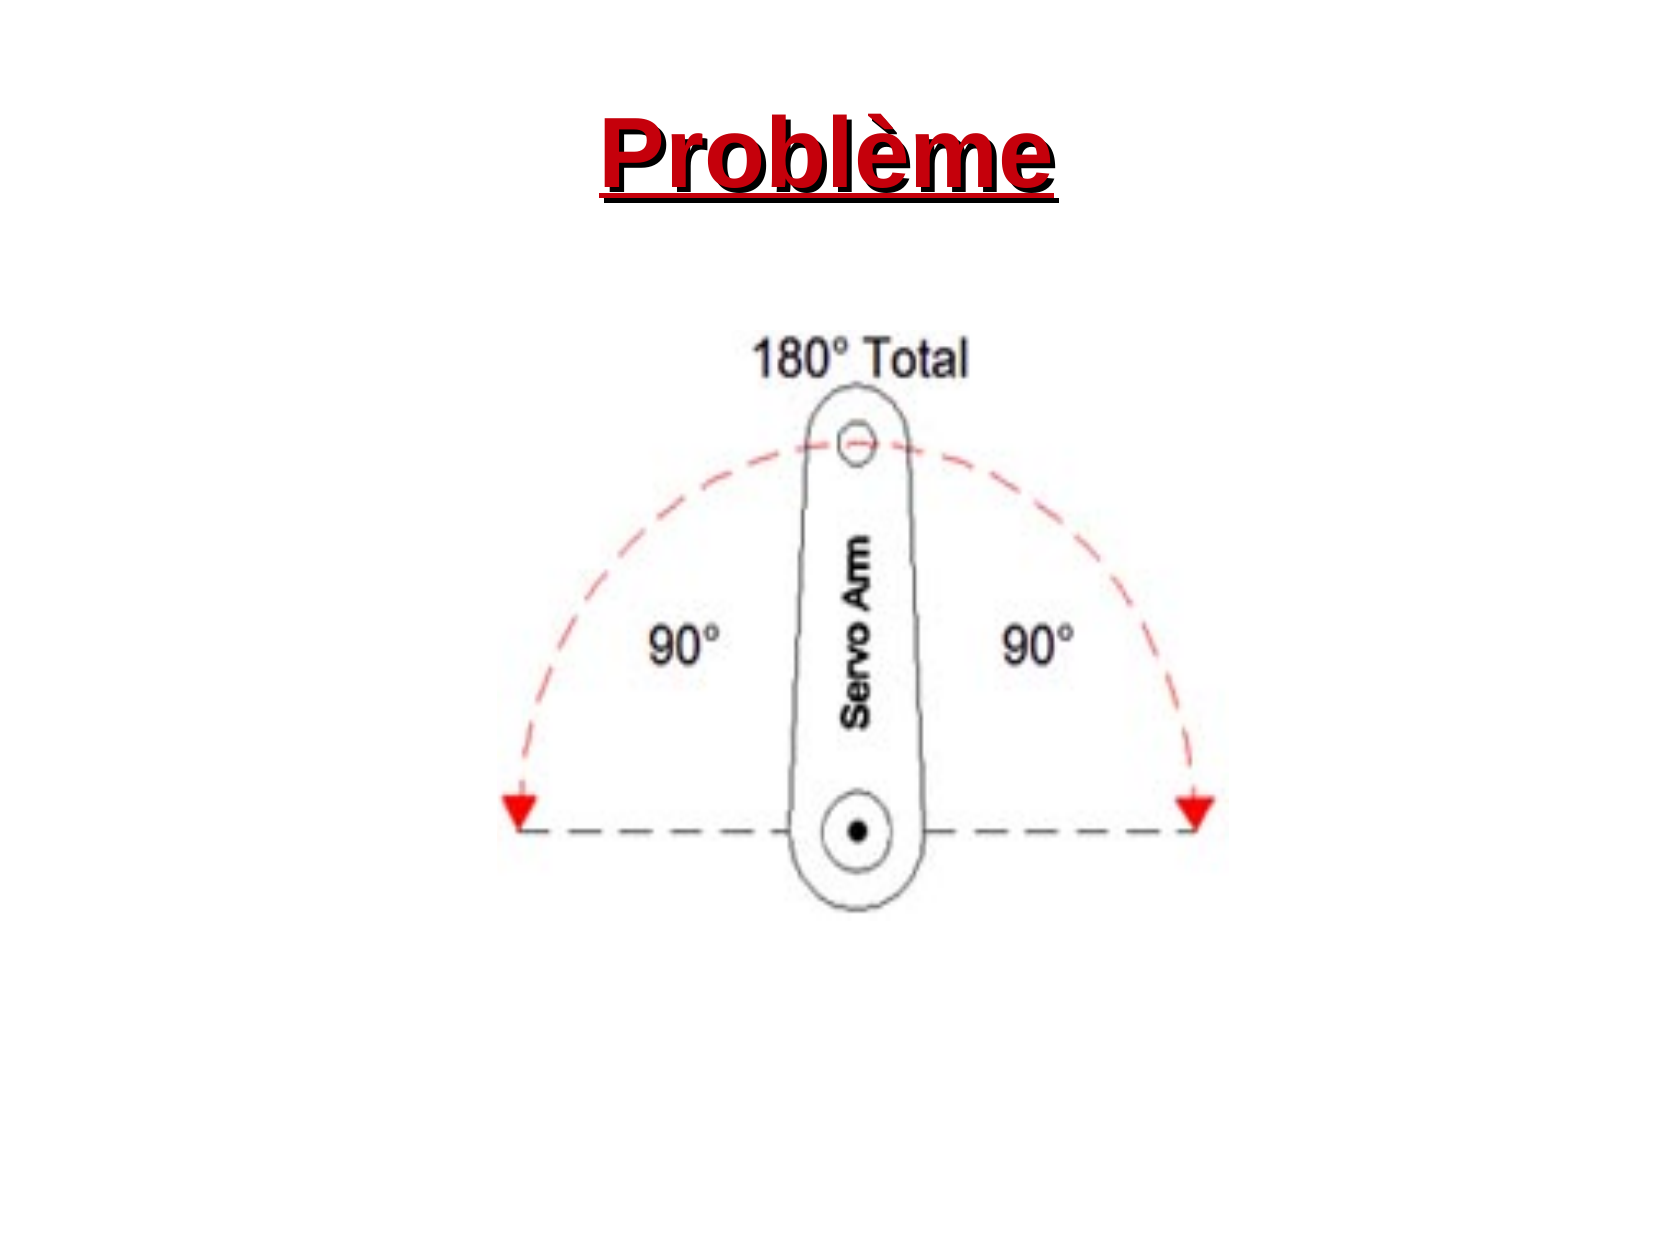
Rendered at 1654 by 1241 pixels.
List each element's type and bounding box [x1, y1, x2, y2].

picture [497, 330, 1229, 921]
subtitle [82, 49, 1571, 1010]
